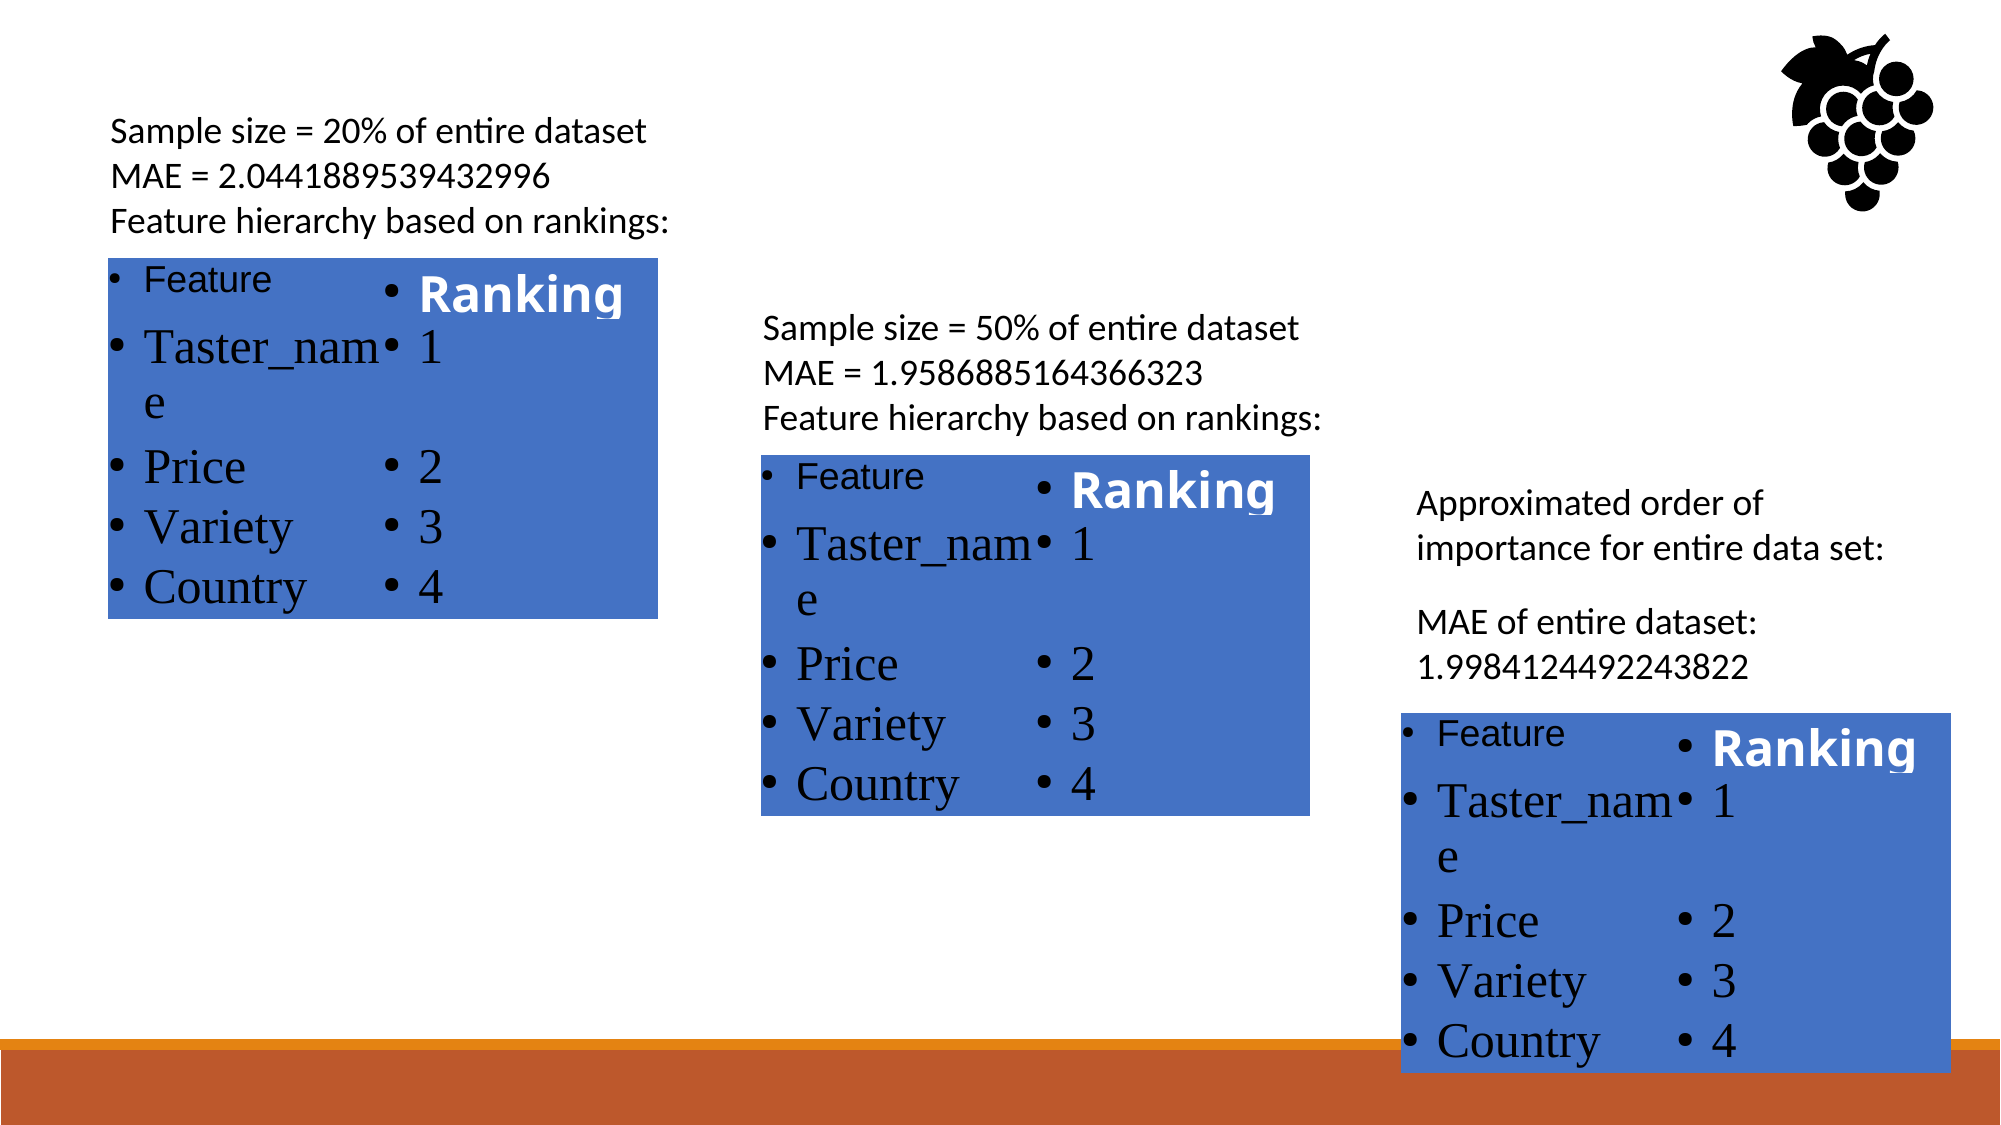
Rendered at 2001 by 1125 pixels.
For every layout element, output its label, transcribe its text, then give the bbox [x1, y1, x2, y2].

text_box Sample size = 50% of entire dataset MAE = 1.9586885164366323 Feature hierarchy based on rankings: [747, 295, 1437, 493]
table_cell Taster_name [108, 319, 383, 439]
table_cell 3 [1035, 696, 1310, 756]
table_cell Taster_name [1401, 773, 1676, 893]
table_cell 3 [383, 499, 658, 559]
table_header Ranking [383, 258, 658, 319]
table_header Ranking [1896, 744, 1907, 761]
text_box Sample size = 20% of entire dataset MAE = 2.0441889539432996 Feature hierarchy based on rankings: [95, 98, 785, 296]
table_cell 1 [1676, 773, 1951, 893]
table_header Ranking [603, 290, 614, 307]
table_cell Country [761, 756, 1035, 816]
table_header Feature [108, 258, 383, 319]
table_header Feature [761, 455, 1035, 515]
picture [1760, 22, 1958, 220]
table_cell 2 [1676, 893, 1951, 953]
table_cell Price [1401, 893, 1676, 953]
text_box Approximated order of importance for entire data set: [1401, 470, 1952, 577]
table_cell 2 [383, 439, 658, 499]
table_cell 1 [1035, 515, 1310, 636]
table_cell 1 [383, 319, 658, 439]
table_cell Taster_name [761, 515, 1035, 636]
table_cell 4 [383, 559, 658, 619]
table_cell Variety [761, 696, 1035, 756]
table_cell 2 [1035, 636, 1310, 696]
table_cell Country [108, 559, 383, 619]
table_cell Variety [108, 499, 383, 559]
table_cell 3 [1676, 953, 1951, 1013]
table_cell 4 [1035, 756, 1310, 816]
table_header Feature [1401, 713, 1676, 773]
table_cell Country [1401, 1013, 1676, 1073]
table_cell Price [108, 439, 383, 499]
table_header Ranking [1676, 713, 1951, 773]
text_box MAE of entire dataset: 1.9984124492243822 [1401, 589, 1818, 696]
table_cell Variety [1401, 953, 1676, 1013]
table_header Ranking [1035, 455, 1310, 515]
table_cell Price [761, 636, 1035, 696]
table_cell 4 [1676, 1013, 1951, 1073]
table_header Ranking [1255, 486, 1266, 503]
